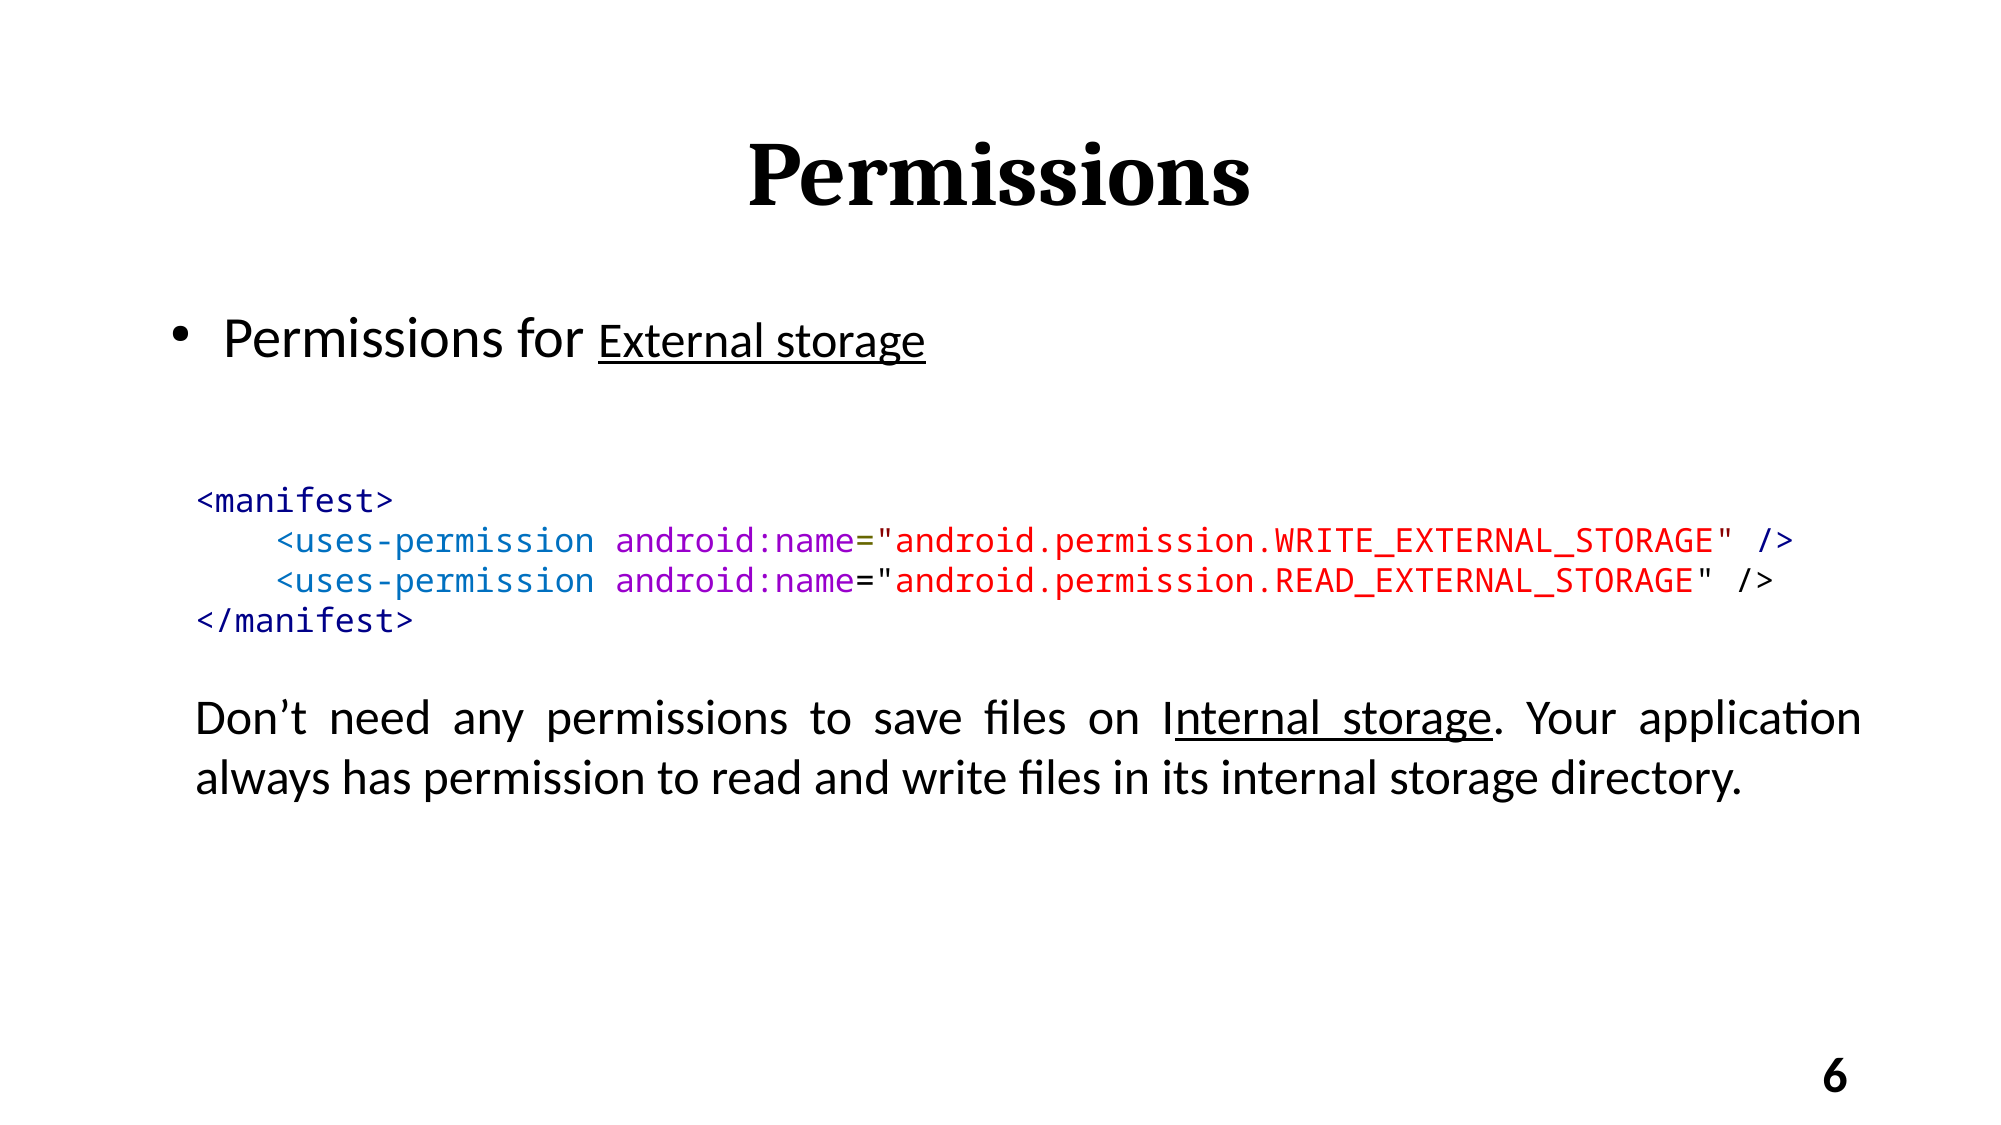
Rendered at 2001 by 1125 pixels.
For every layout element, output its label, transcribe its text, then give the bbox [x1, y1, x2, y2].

slide_number <number> [1412, 1042, 1863, 1103]
text_box <manifest> <uses-permission android:name="android.permission.WRITE_EXTERNAL_STORAGE" /> <uses-permission android:name="android.permission.READ_EXTERNAL_STORAGE" /> </manifest> Don’t need any permissions to save files on Internal storage. Your application always has permission to read and write files in its internal storage directory. [194, 479, 1863, 831]
list Permissions for External storage [137, 299, 1863, 1014]
title Permissions [137, 59, 1863, 278]
